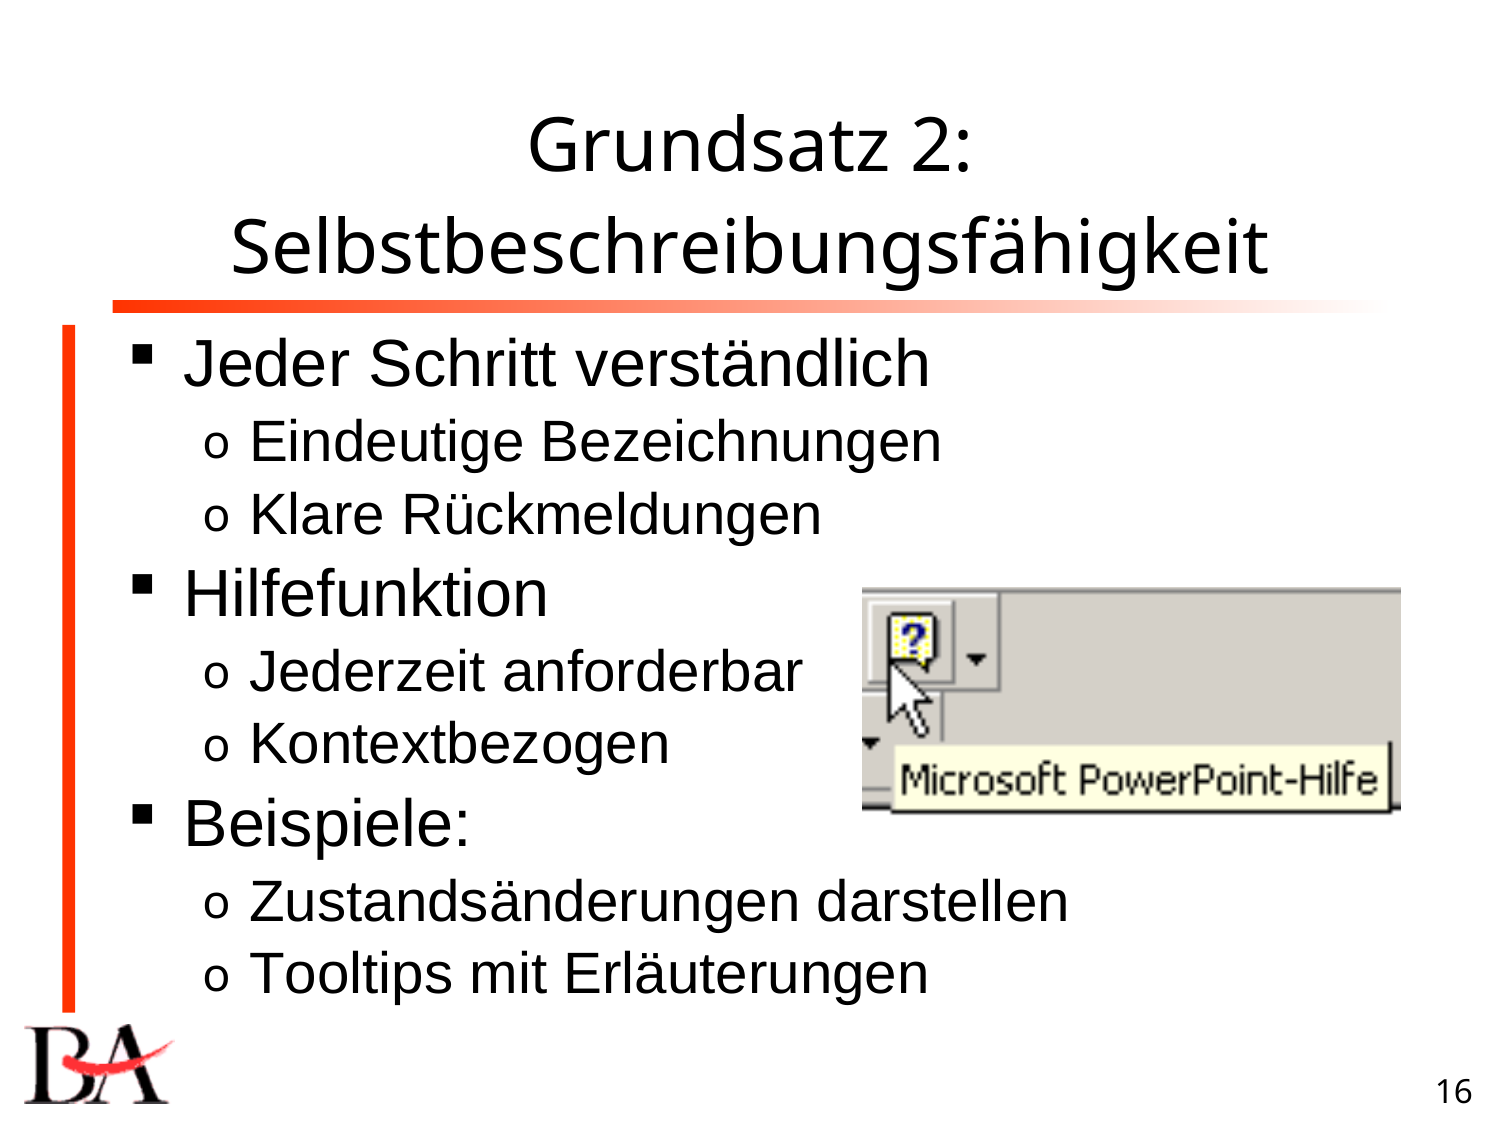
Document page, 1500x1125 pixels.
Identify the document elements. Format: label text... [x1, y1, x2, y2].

chart [862, 587, 1401, 819]
list Jeder Schritt verständlich Eindeutige Bezeichnungen Klare Rückmeldungen Hilfefunktion Jederzeit anforderbar Kontextbezogen Beispiele: Zustandsänderungen darstellen Tooltips mit Erläuterungen [112, 324, 1388, 1051]
picture [24, 1024, 175, 1104]
title Grundsatz 2: Selbstbeschreibungsfähigkeit [112, 80, 1388, 308]
